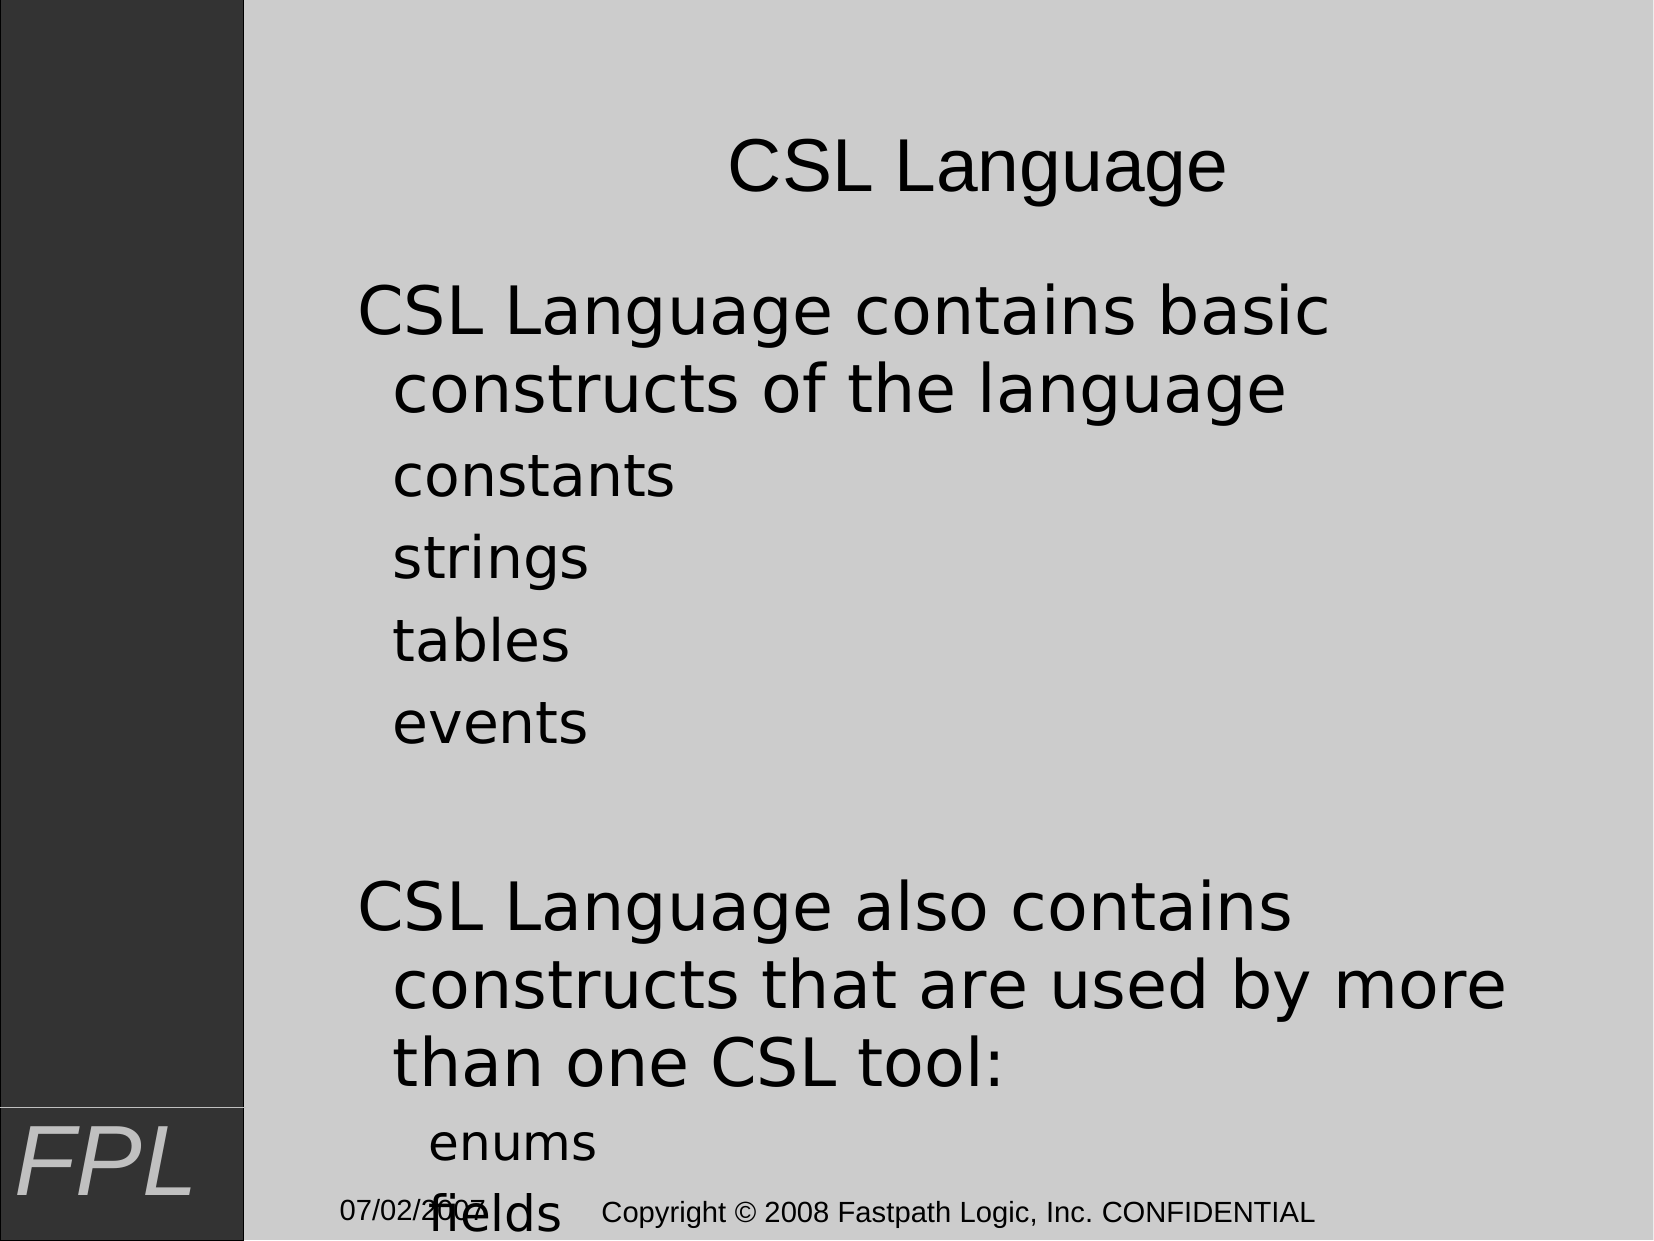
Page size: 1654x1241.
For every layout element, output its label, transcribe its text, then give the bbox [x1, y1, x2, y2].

title CSL Language [427, 57, 1530, 272]
list CSL Language contains basic constructs of the language constants strings tables events CSL Language also contains constructs that are used by more than one CSL tool: enums fields lists CSL Language defines the regular expressions that can be used with CSL CSL Language defines the grammar of the CSL language [322, 272, 1635, 1241]
